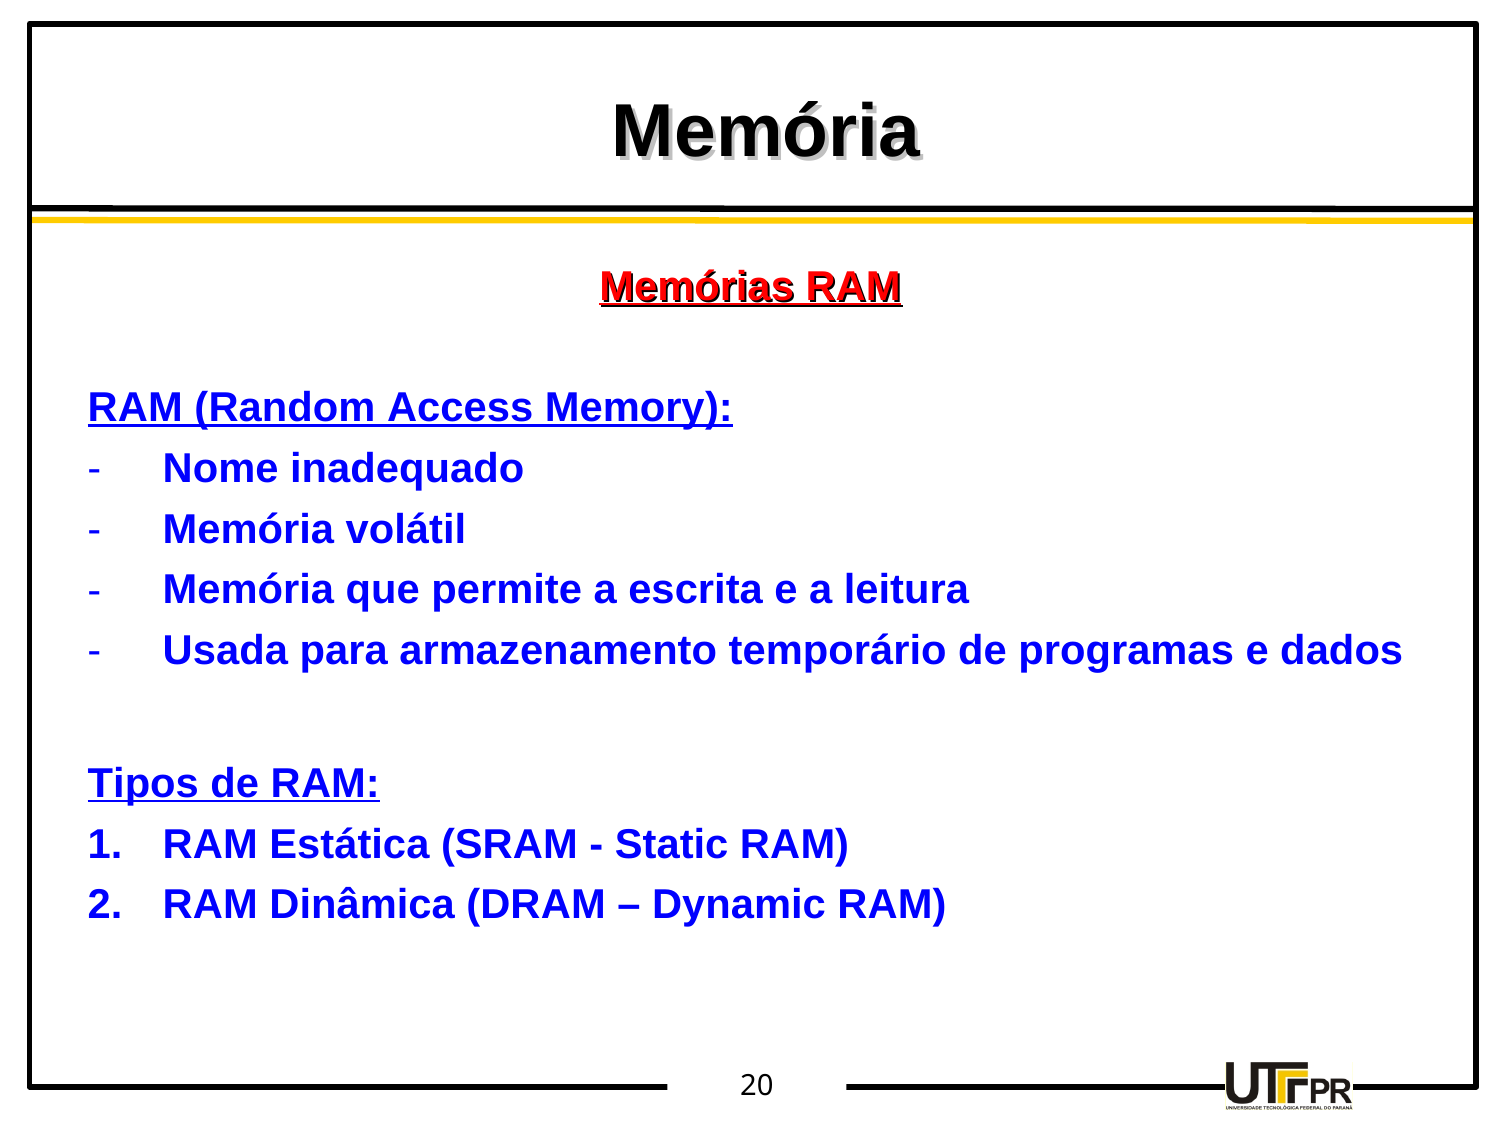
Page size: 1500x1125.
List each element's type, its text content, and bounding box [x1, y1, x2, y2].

text_box Memória [29, 29, 1477, 207]
list Memórias RAM RAM (Random Access Memory): Nome inadequado Memória volátil Memória que permite a escrita e a leitura Usada para armazenamento temporário de programas e dados Tipos de RAM: RAM Estática (SRAM - Static RAM) RAM Dinâmica (DRAM – Dynamic RAM) [72, 257, 1428, 1027]
picture [1225, 1062, 1353, 1110]
